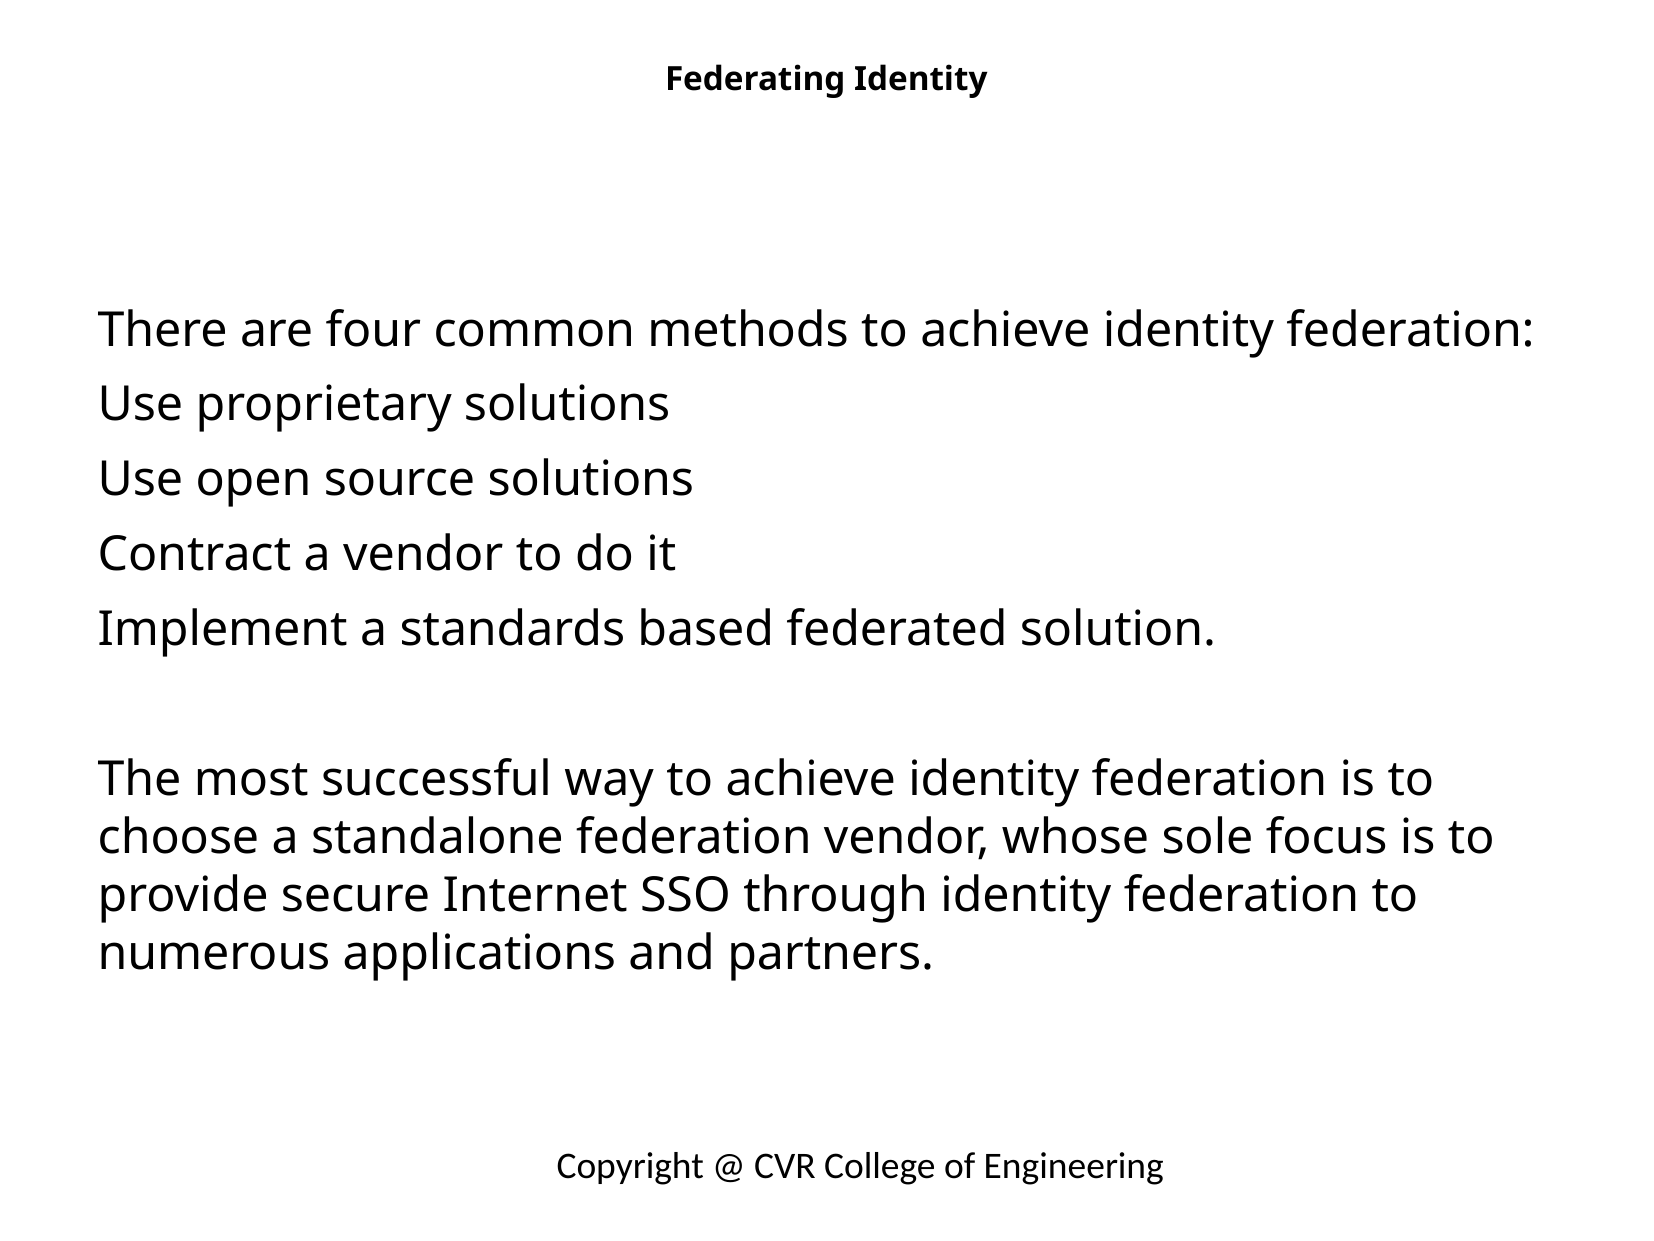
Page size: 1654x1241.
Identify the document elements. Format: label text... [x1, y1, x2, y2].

list There are four common methods to achieve identity federation: Use proprietary solutions Use open source solutions Contract a vendor to do it Implement a standards based federated solution. The most successful way to achieve identity federation is to choose a standalone federation vendor, whose sole focus is to provide secure Internet SSO through identity federation to numerous applications and partners. [82, 290, 1571, 1010]
title Federating Identity [82, 49, 1571, 211]
